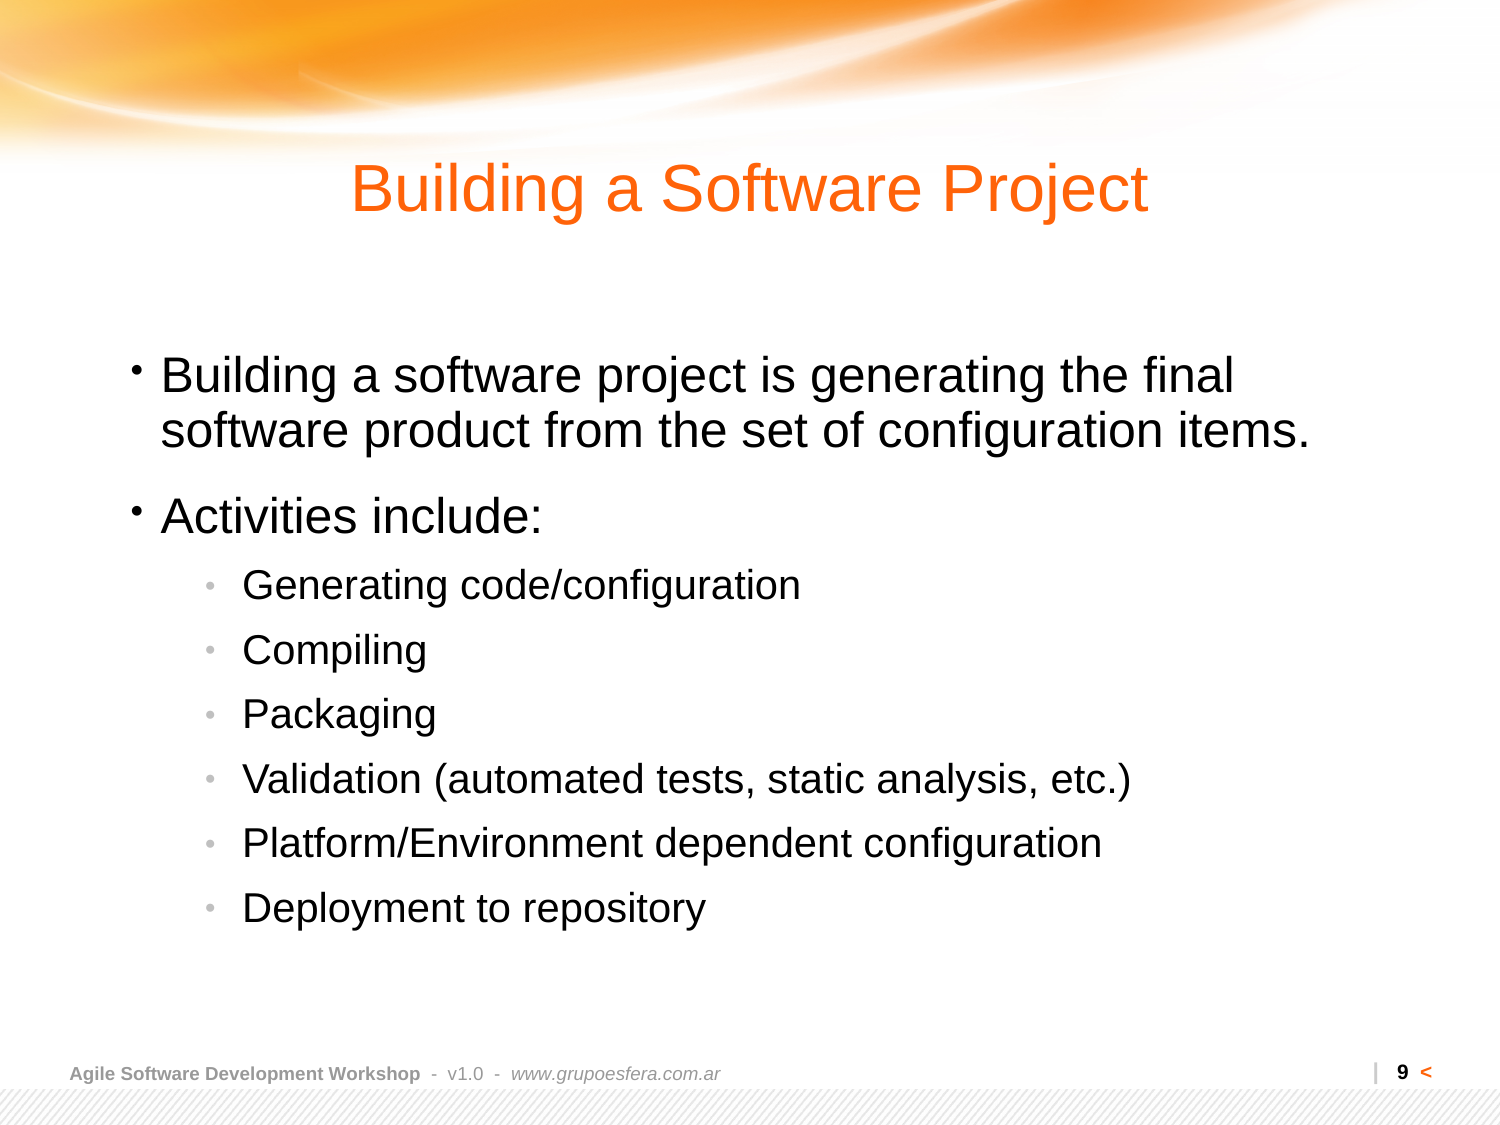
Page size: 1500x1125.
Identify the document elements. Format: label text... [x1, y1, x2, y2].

title Building a Software Project [143, 133, 1357, 247]
picture [0, 0, 1500, 174]
list Building a software project is generating the final software product from the set of configuration items. Activities include: Generating code/configuration Compiling Packaging Validation (automated tests, static analysis, etc.) Platform/Environment dependent configuration Deployment to repository [130, 346, 1363, 988]
picture [0, 1089, 1500, 1125]
